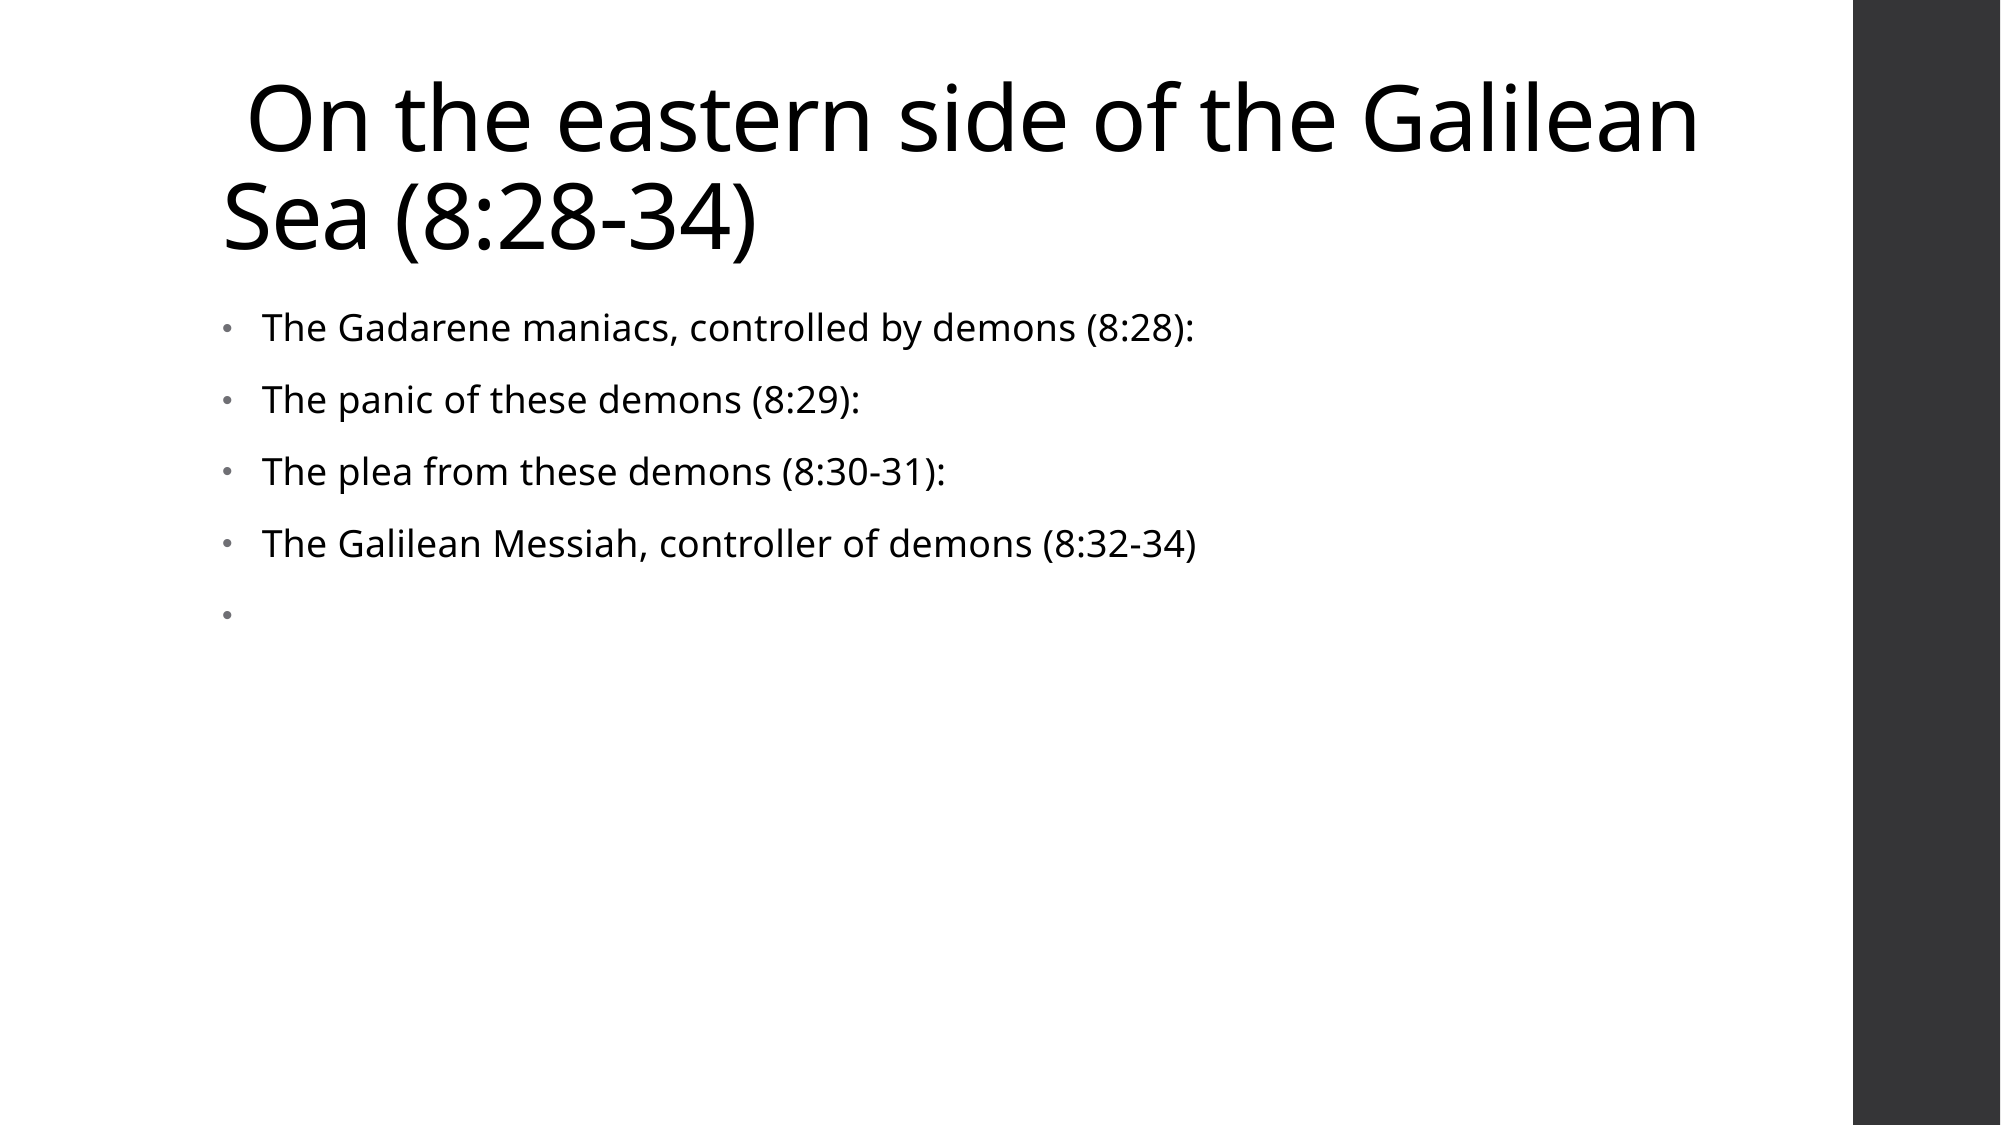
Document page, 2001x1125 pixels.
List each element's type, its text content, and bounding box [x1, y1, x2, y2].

list The Gadarene maniacs, controlled by demons (8:28): The panic of these demons (8:29): The plea from these demons (8:30-31): The Galilean Messiah, controller of demons (8:32-34) [206, 299, 1617, 1014]
title On the eastern side of the Galilean Sea (8:28-34) [206, 60, 1797, 278]
